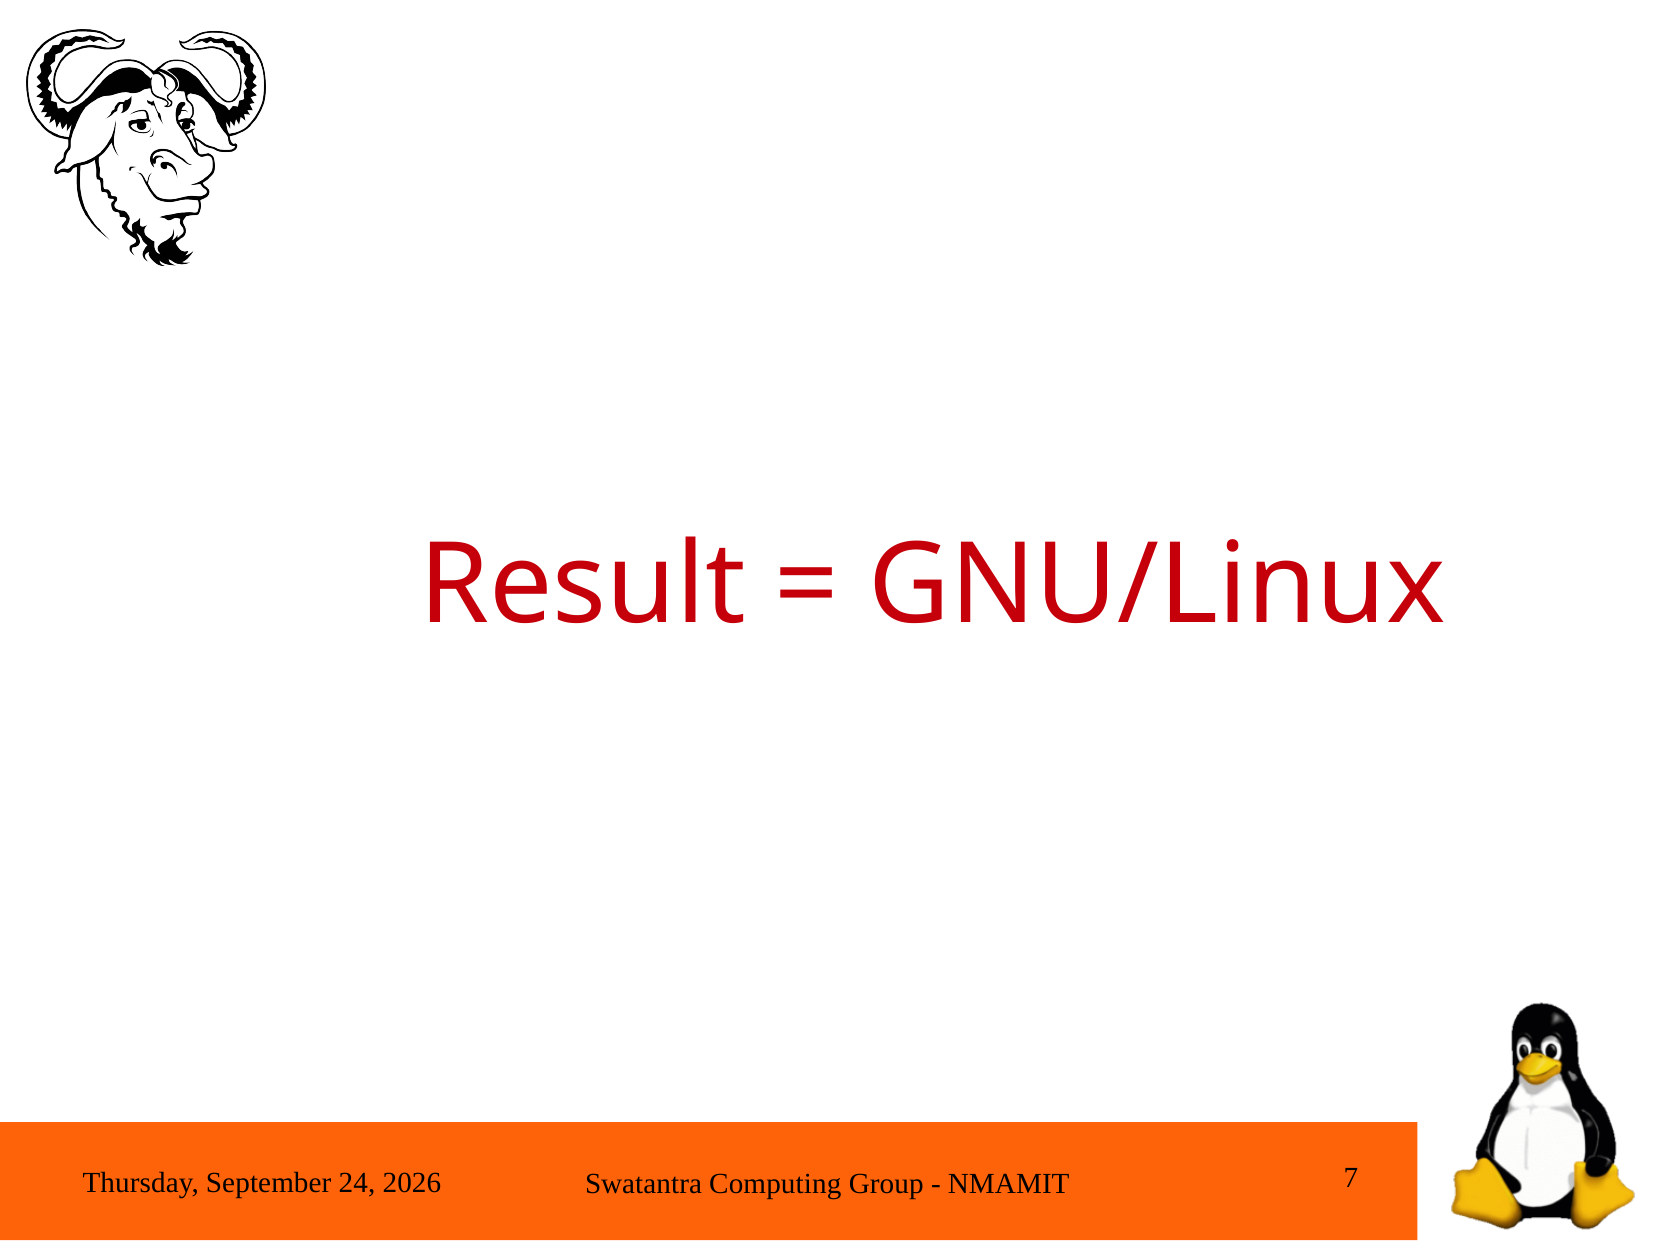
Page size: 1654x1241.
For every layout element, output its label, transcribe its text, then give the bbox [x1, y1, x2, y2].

picture [1446, 997, 1640, 1235]
picture [26, 29, 266, 266]
subtitle Result = GNU/Linux [295, 49, 1571, 1109]
